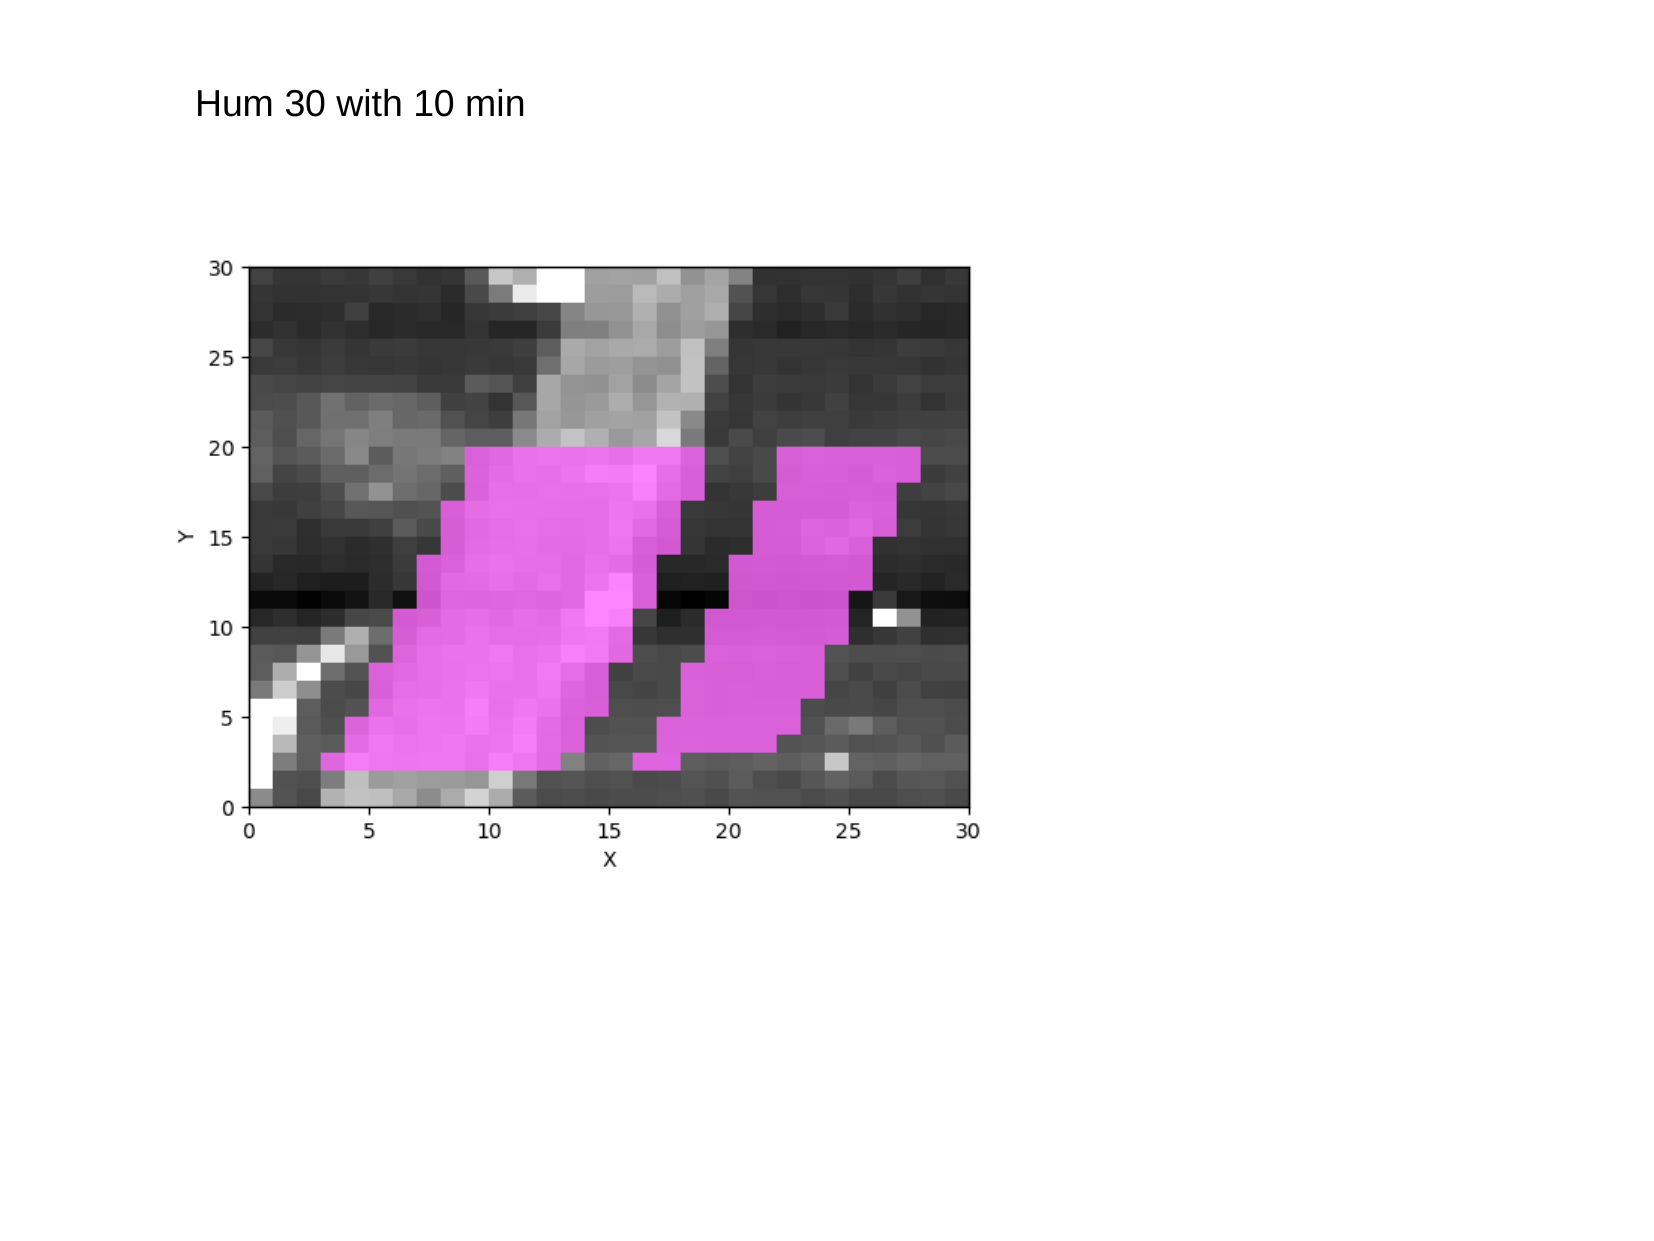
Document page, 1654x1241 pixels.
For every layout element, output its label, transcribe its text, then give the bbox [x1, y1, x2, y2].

text_box Hum 30 with 10 min [180, 75, 541, 132]
picture [105, 195, 1065, 916]
